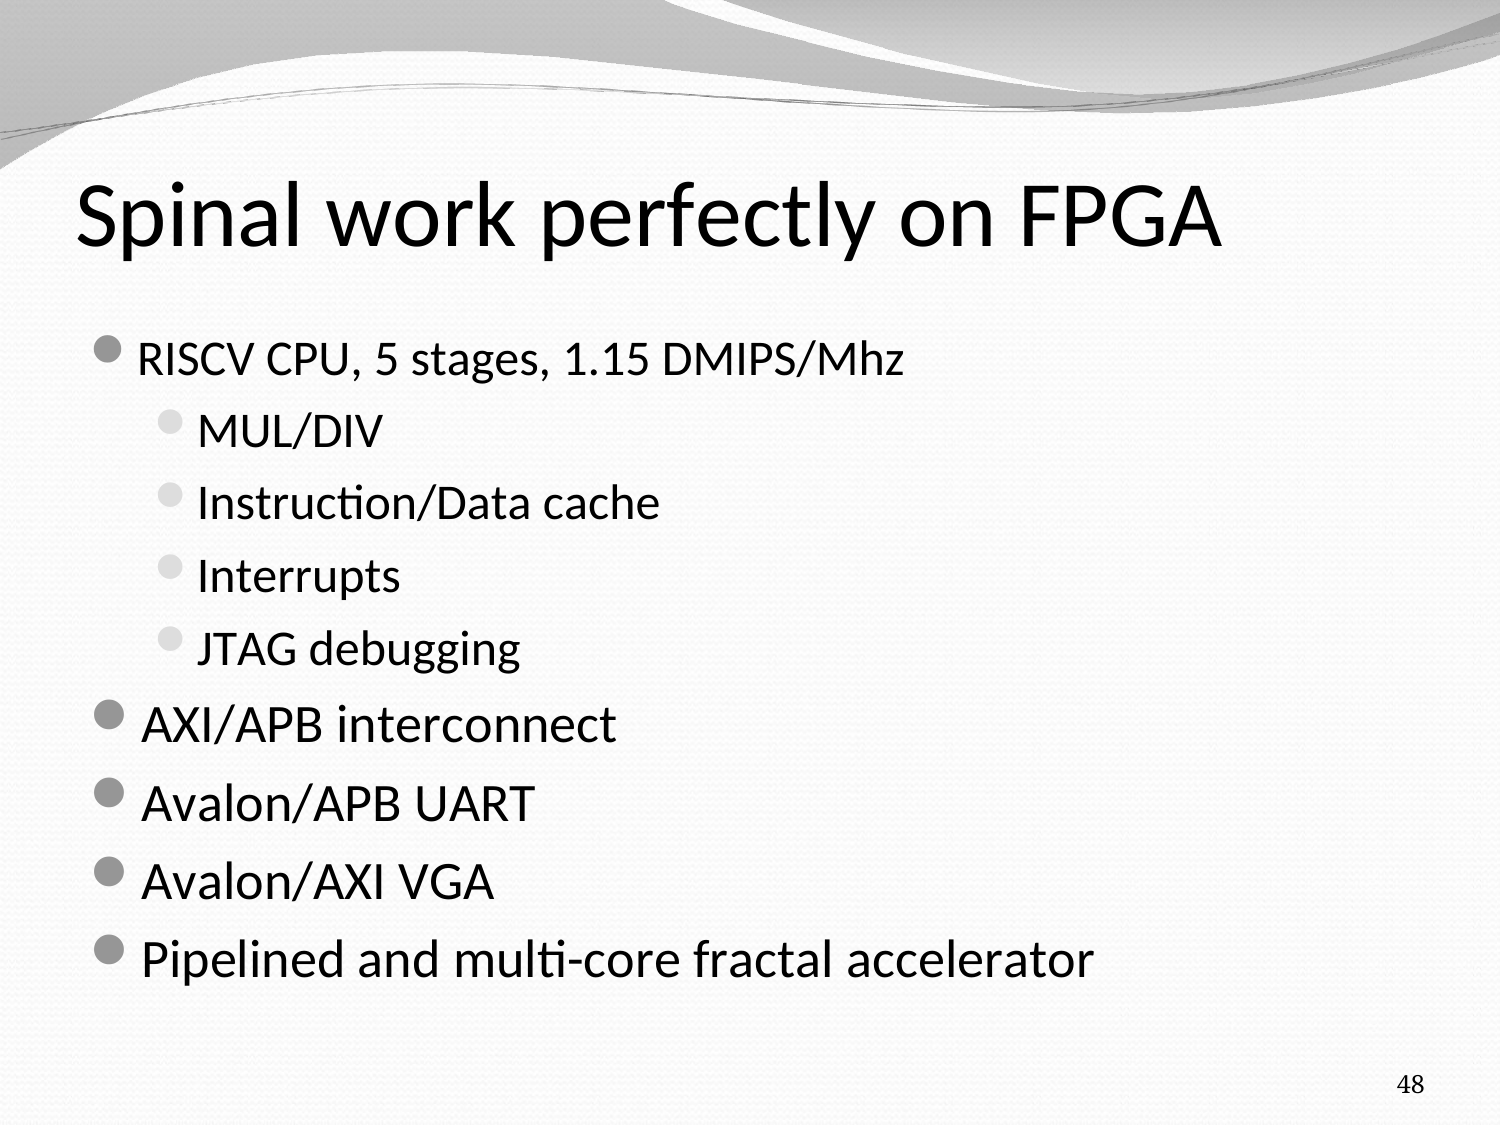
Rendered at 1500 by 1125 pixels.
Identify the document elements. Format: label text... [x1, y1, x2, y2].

title Spinal work perfectly on FPGA [75, 78, 1426, 266]
picture [0, 0, 1500, 1125]
text_box <numéro> [1299, 1042, 1426, 1103]
list RISCV CPU, 5 stages, 1.15 DMIPS/Mhz MUL/DIV Instruction/Data cache Interrupts JTAG debugging AXI/APB interconnect Avalon/APB UART Avalon/AXI VGA Pipelined and multi-core fractal accelerator [75, 317, 1426, 1038]
